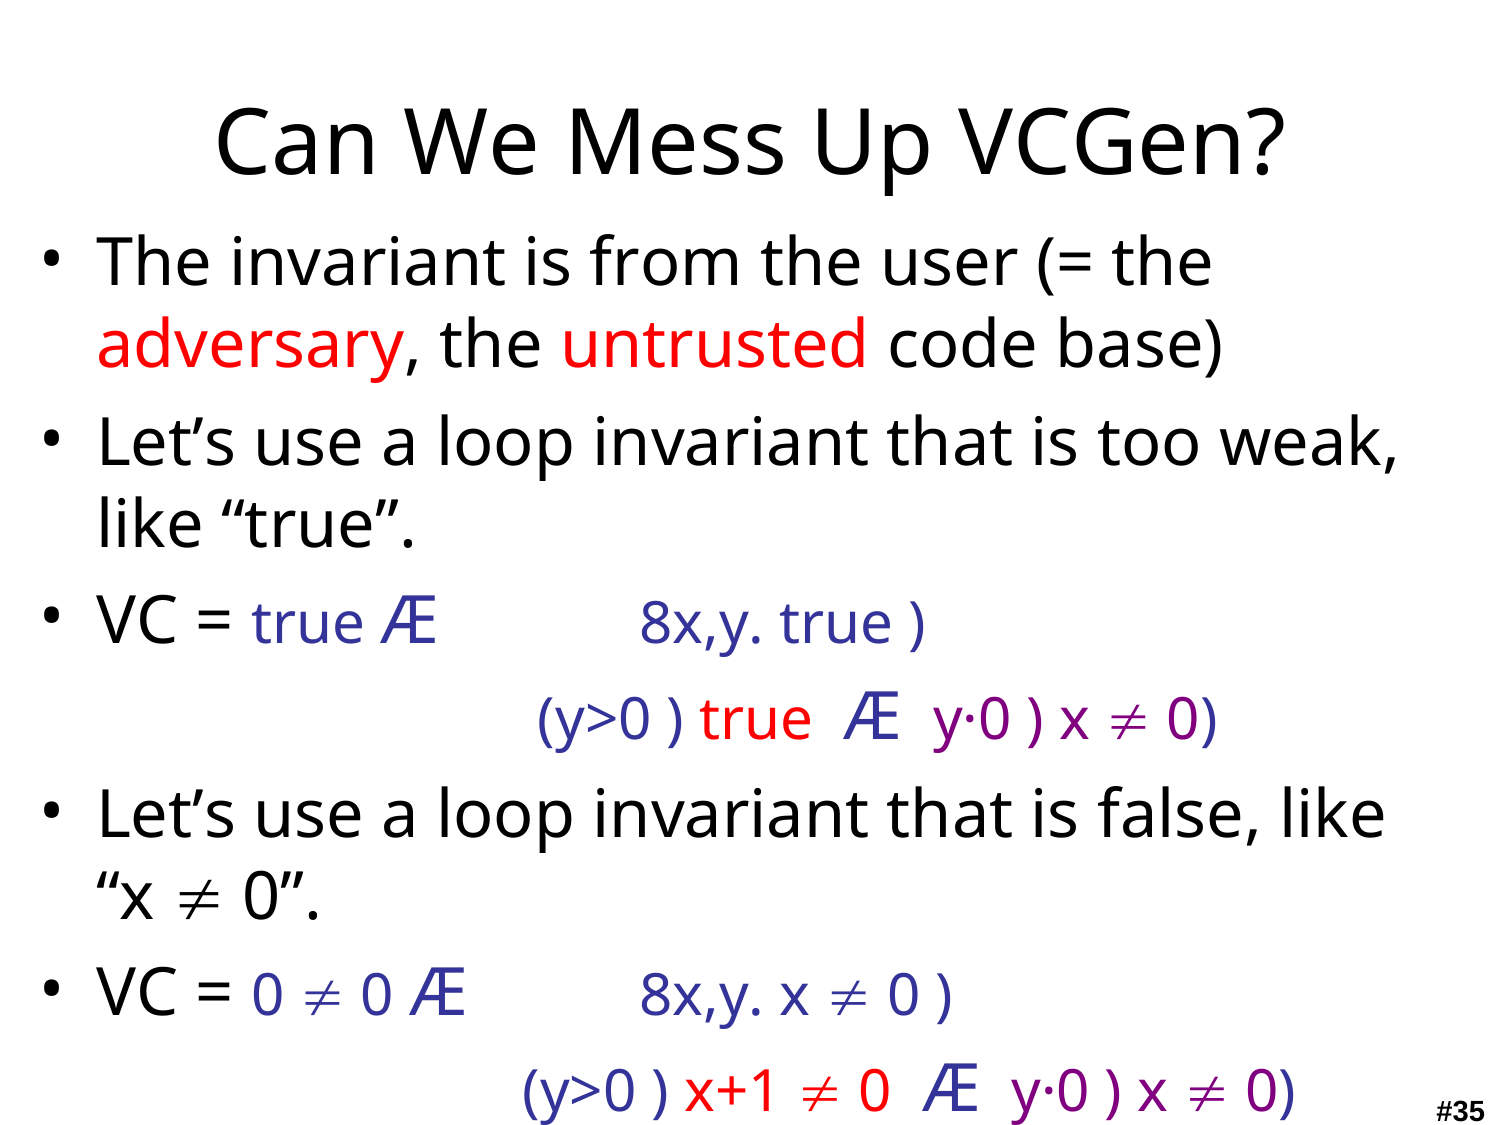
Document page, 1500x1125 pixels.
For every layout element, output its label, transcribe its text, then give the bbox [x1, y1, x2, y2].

title Can We Mess Up VCGen? [24, 45, 1476, 212]
list The invariant is from the user (= the adversary, the untrusted code base) Let’s use a loop invariant that is too weak, like “true”. VC = true Æ 8x,y. true ) (y>0 ) true Æ y·0 ) x  0) Let’s use a loop invariant that is false, like “x  0”. VC = 0  0 Æ 8x,y. x  0 ) (y>0 ) x+1  0 Æ y·0 ) x  0) [24, 212, 1476, 1051]
